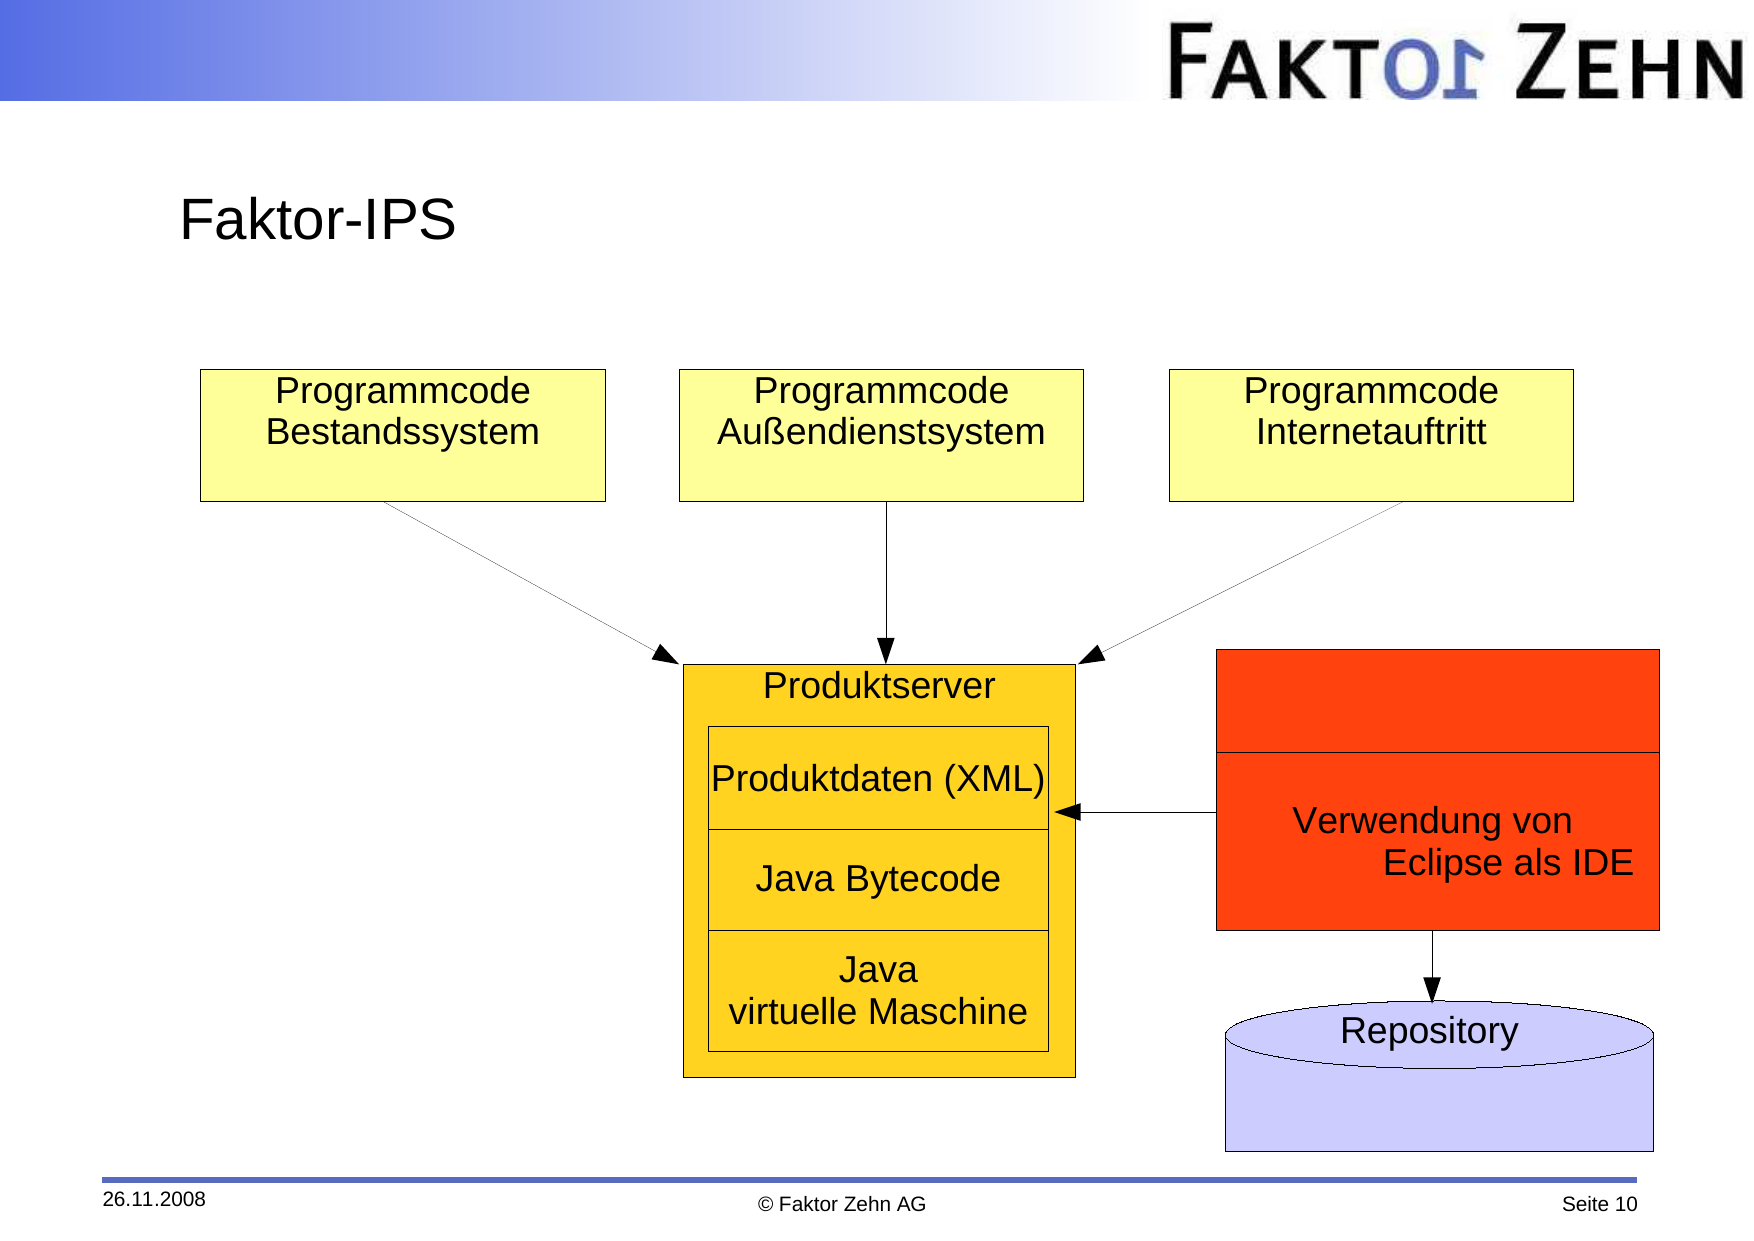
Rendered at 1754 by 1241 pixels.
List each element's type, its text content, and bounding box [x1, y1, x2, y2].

text_box Repository [1340, 1009, 1570, 1052]
text_box Verwendung von Eclipse als IDE [1216, 753, 1660, 931]
text_box Produktserver [683, 664, 1076, 1078]
picture [1162, 7, 1752, 100]
title Faktor-IPS [179, 142, 1576, 296]
text_box Java virtuelle Maschine [708, 931, 1049, 1052]
text_box Programmcode Internetauftritt [1169, 369, 1574, 502]
text_box Java Bytecode [708, 830, 1049, 931]
text_box Programmcode Bestandssystem [200, 369, 606, 502]
text_box [1225, 1000, 1654, 1152]
text_box Produktdaten (XML) [708, 726, 1049, 830]
text_box [1216, 649, 1660, 753]
text_box Programmcode Außendienstsystem [679, 369, 1084, 502]
